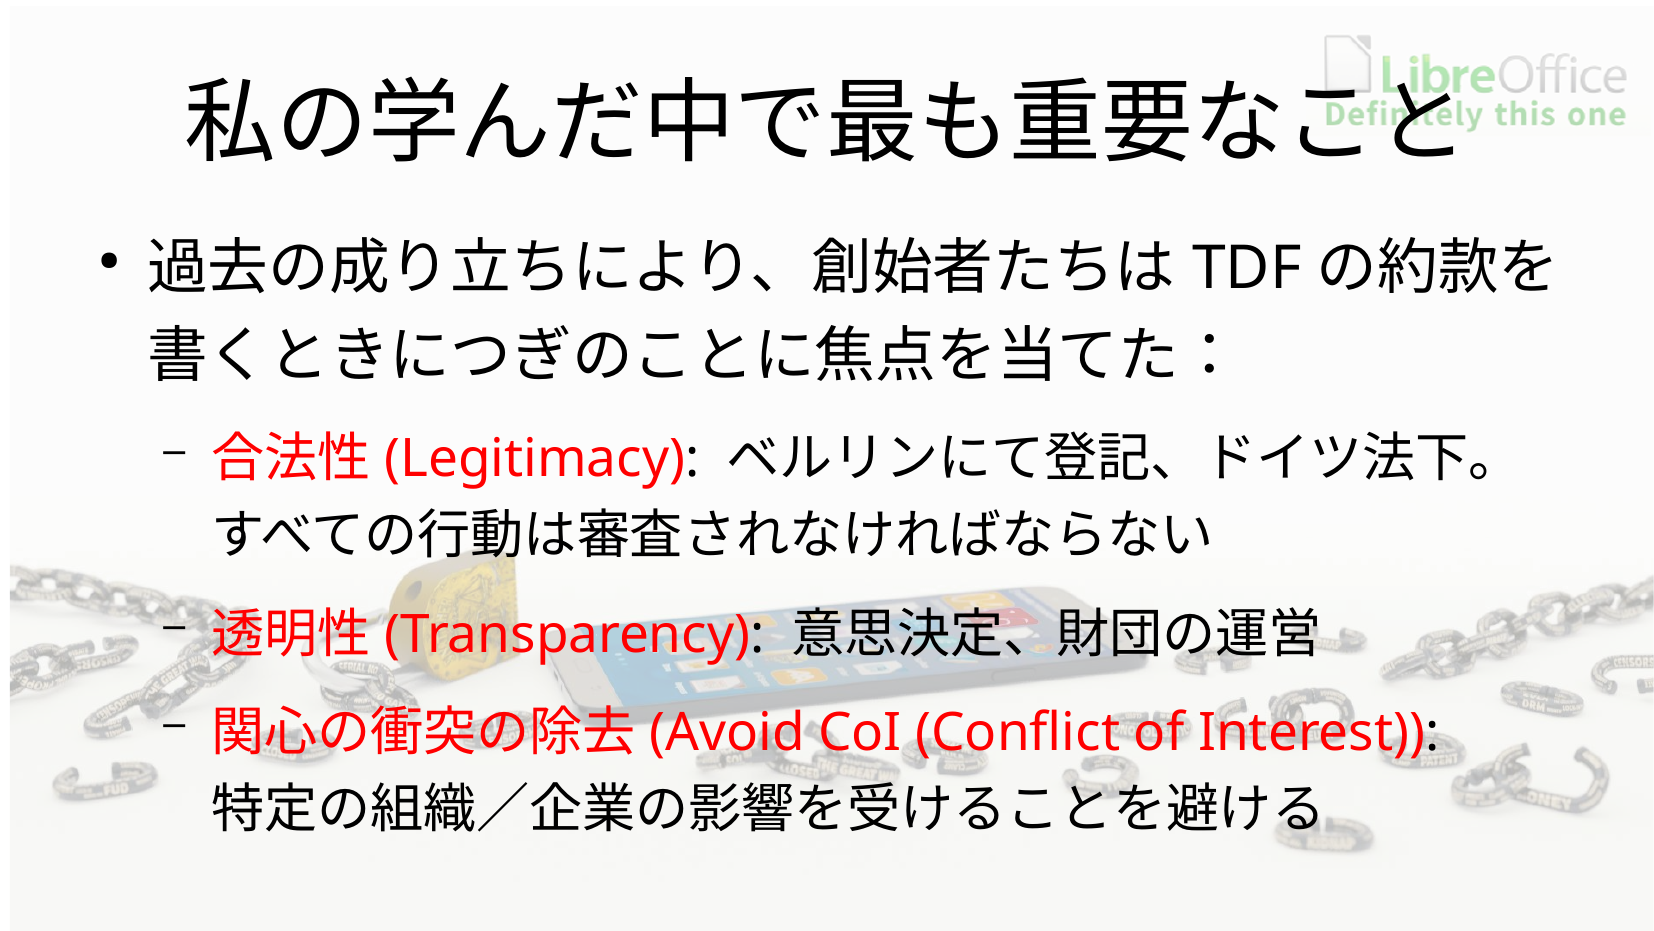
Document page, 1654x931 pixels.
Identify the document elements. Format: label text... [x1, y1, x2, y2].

list 過去の成り立ちにより、創始者たちはTDFの約款を書くときにつぎのことに焦点を当てた： 合法性(Legitimacy): ベルリンにて登記、ドイツ法下。 すべての行動は審査されなければならない 透明性(Transparency): 意思決定、財団の運営 関心の衝突の除去(Avoid CoI (Conflict of Interest)): 特定の組織／企業の影響を受けることを避ける [82, 217, 1571, 851]
picture [9, 6, 1654, 931]
title 私の学んだ中で最も重要なこと [82, 37, 1571, 193]
